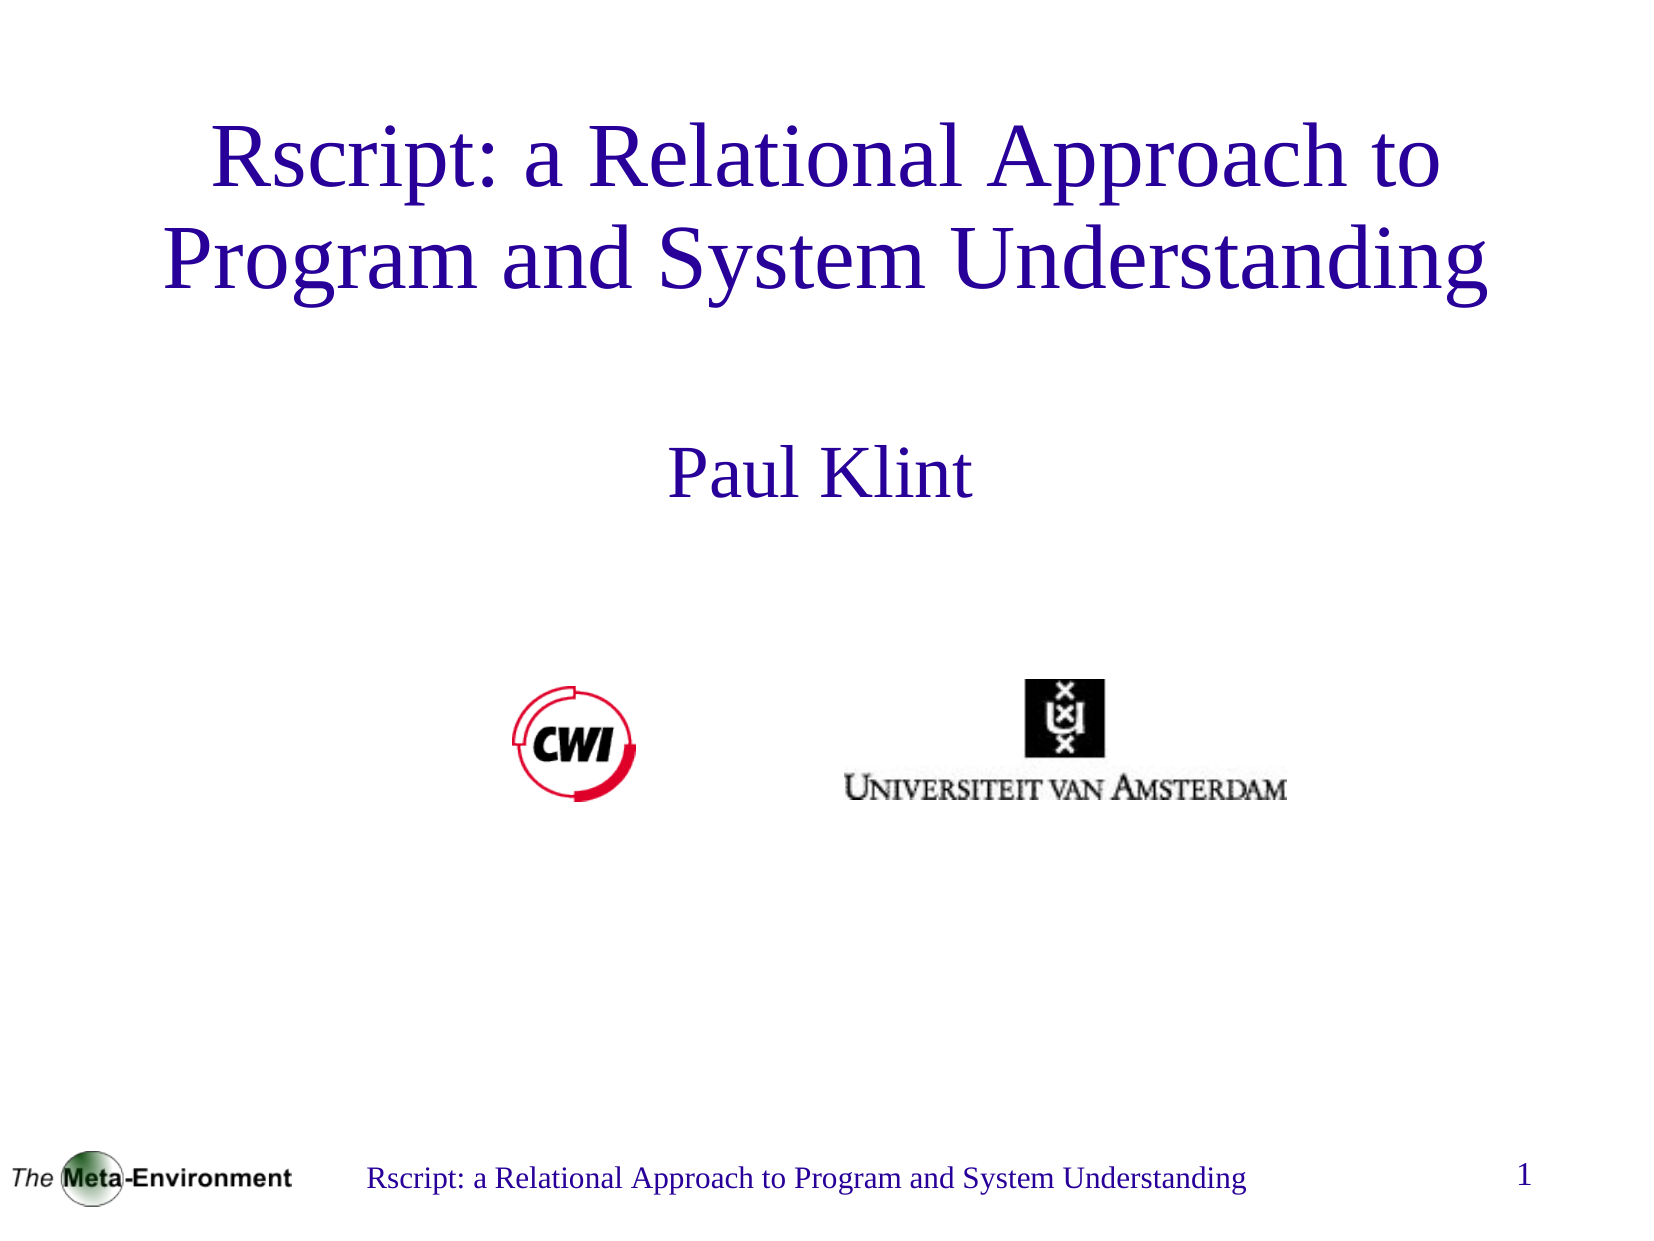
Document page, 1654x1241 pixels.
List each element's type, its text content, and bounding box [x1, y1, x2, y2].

text_box Paul Klint [667, 431, 991, 1063]
picture [844, 679, 1287, 800]
picture [12, 1151, 292, 1207]
title Rscript: a Relational Approach to Program and System Understanding [121, 96, 1534, 317]
picture [512, 686, 636, 802]
